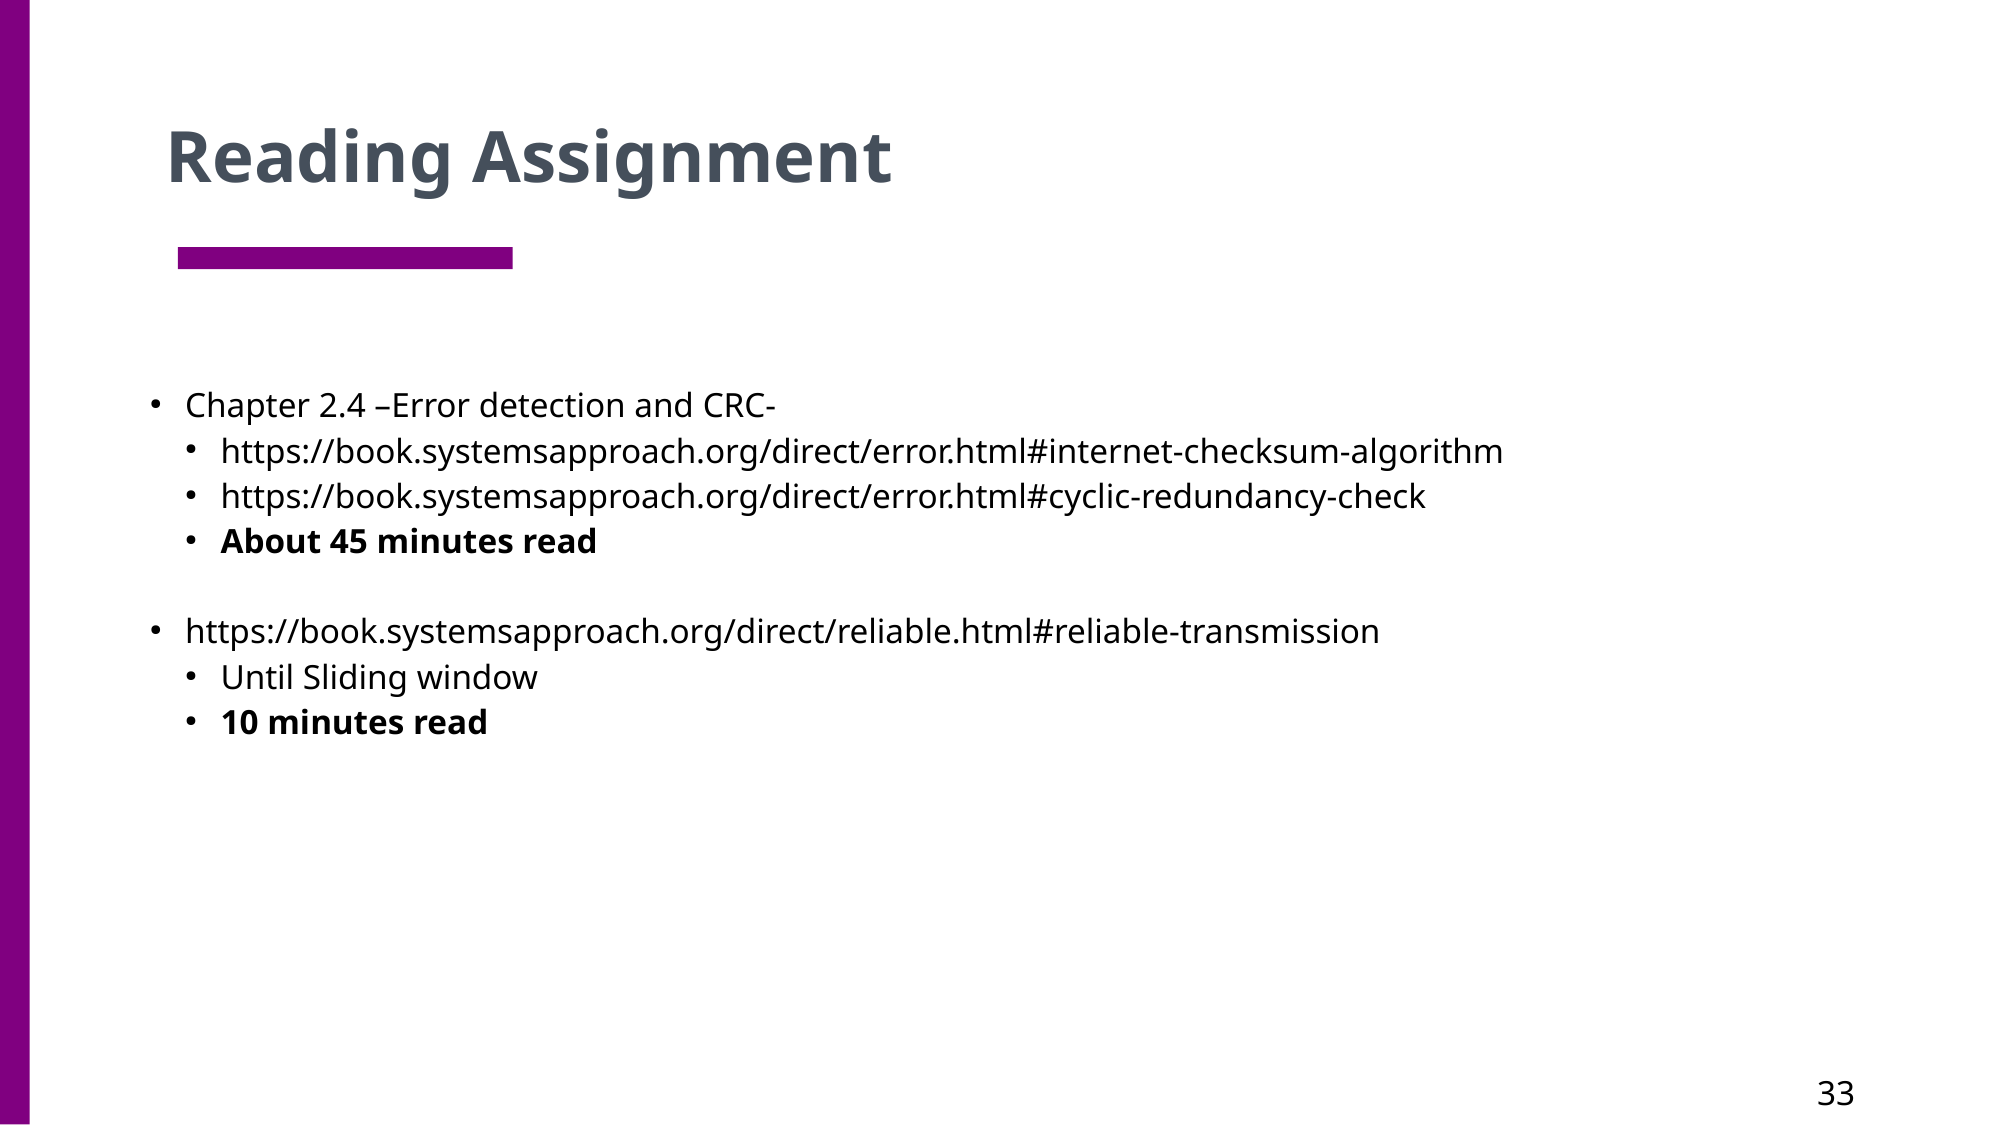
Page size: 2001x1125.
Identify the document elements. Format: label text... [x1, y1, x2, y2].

text_box Chapter 2.4 –Error detection and CRC- https://book.systemsapproach.org/direct/error.html#internet-checksum-algorithm https://book.systemsapproach.org/direct/error.html#cyclic-redundancy-check About 45 minutes read https://book.systemsapproach.org/direct/reliable.html#reliable-transmission Until Sliding window 10 minutes read [135, 375, 1741, 1045]
text_box Reading Assignment [151, 0, 1849, 212]
